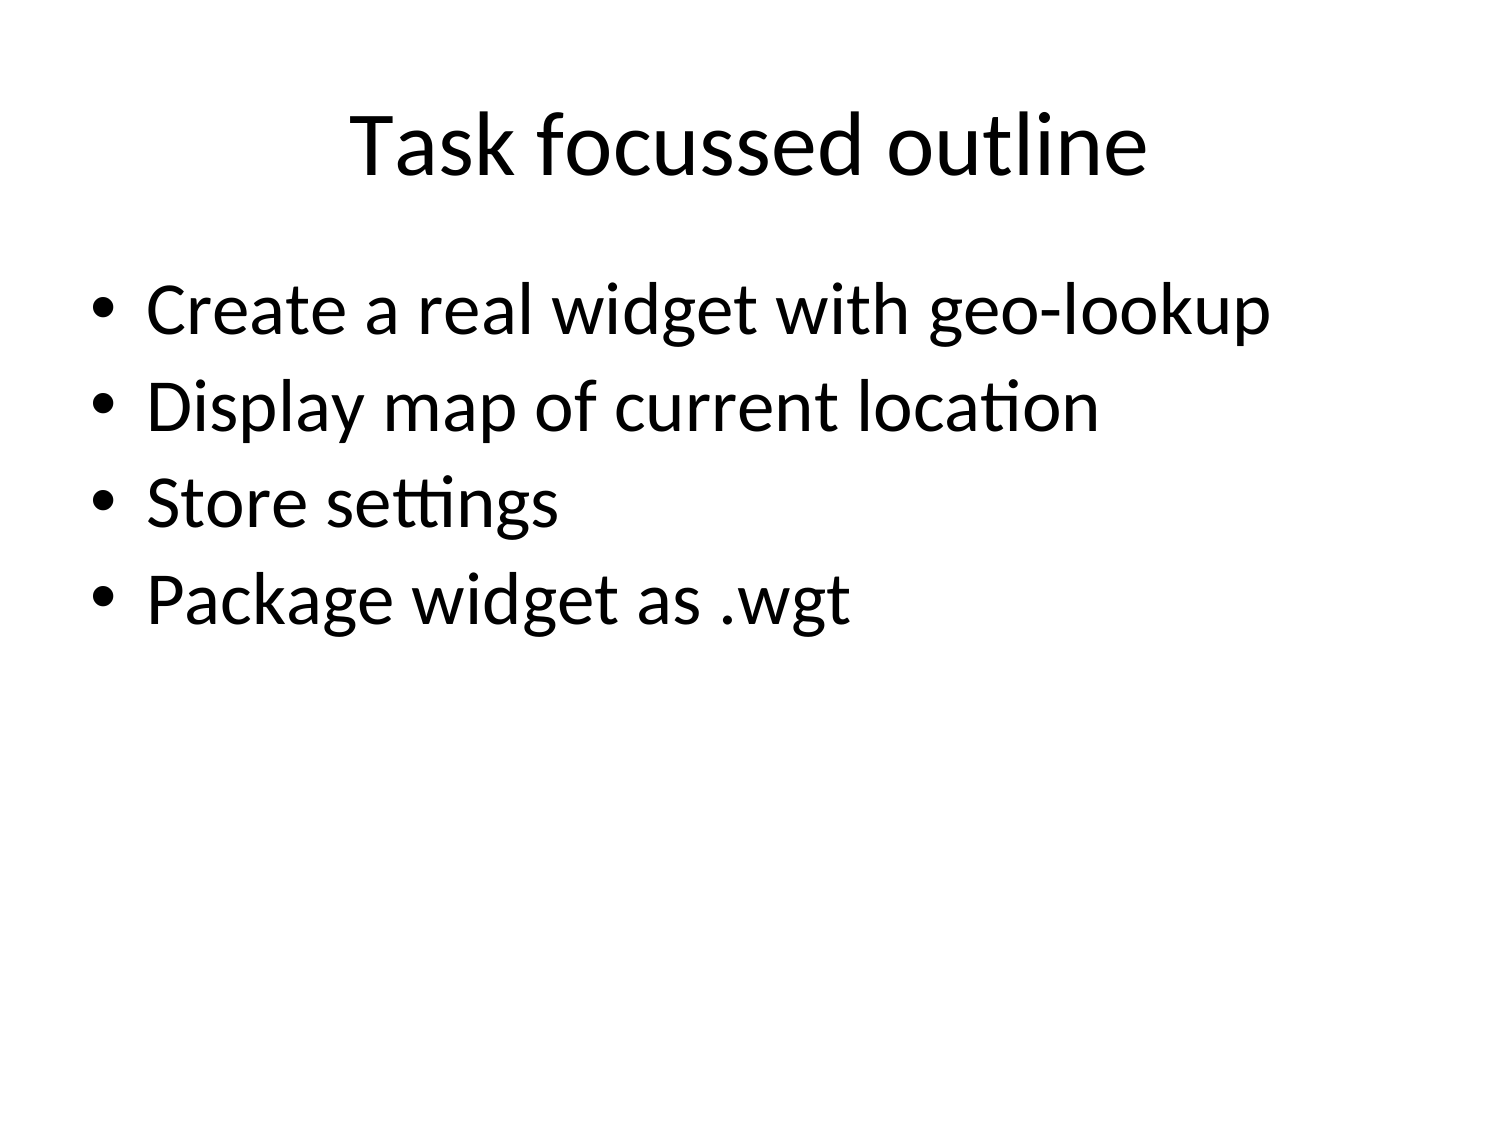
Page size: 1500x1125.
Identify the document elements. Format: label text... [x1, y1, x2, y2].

list Create a real widget with geo-lookup Display map of current location Store settings Package widget as .wgt [75, 262, 1426, 1006]
title Task focussed outline [75, 45, 1426, 233]
